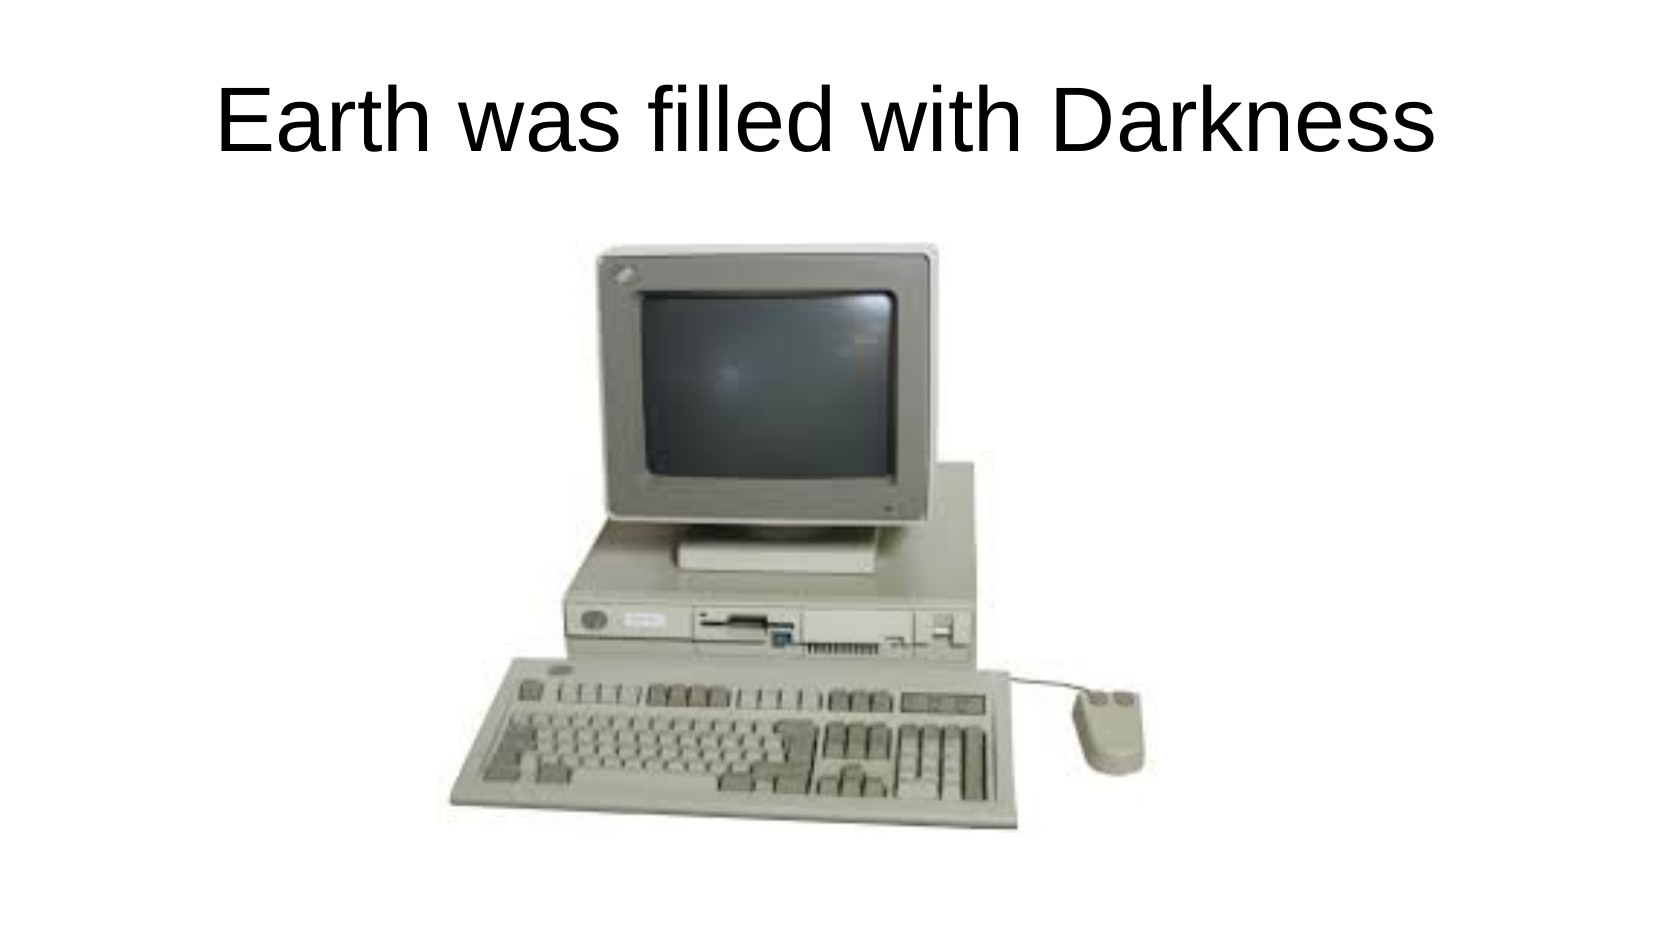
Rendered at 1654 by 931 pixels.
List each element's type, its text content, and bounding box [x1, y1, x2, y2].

picture [437, 242, 1158, 833]
text_box Earth was filled with Darkness [82, 37, 1571, 193]
